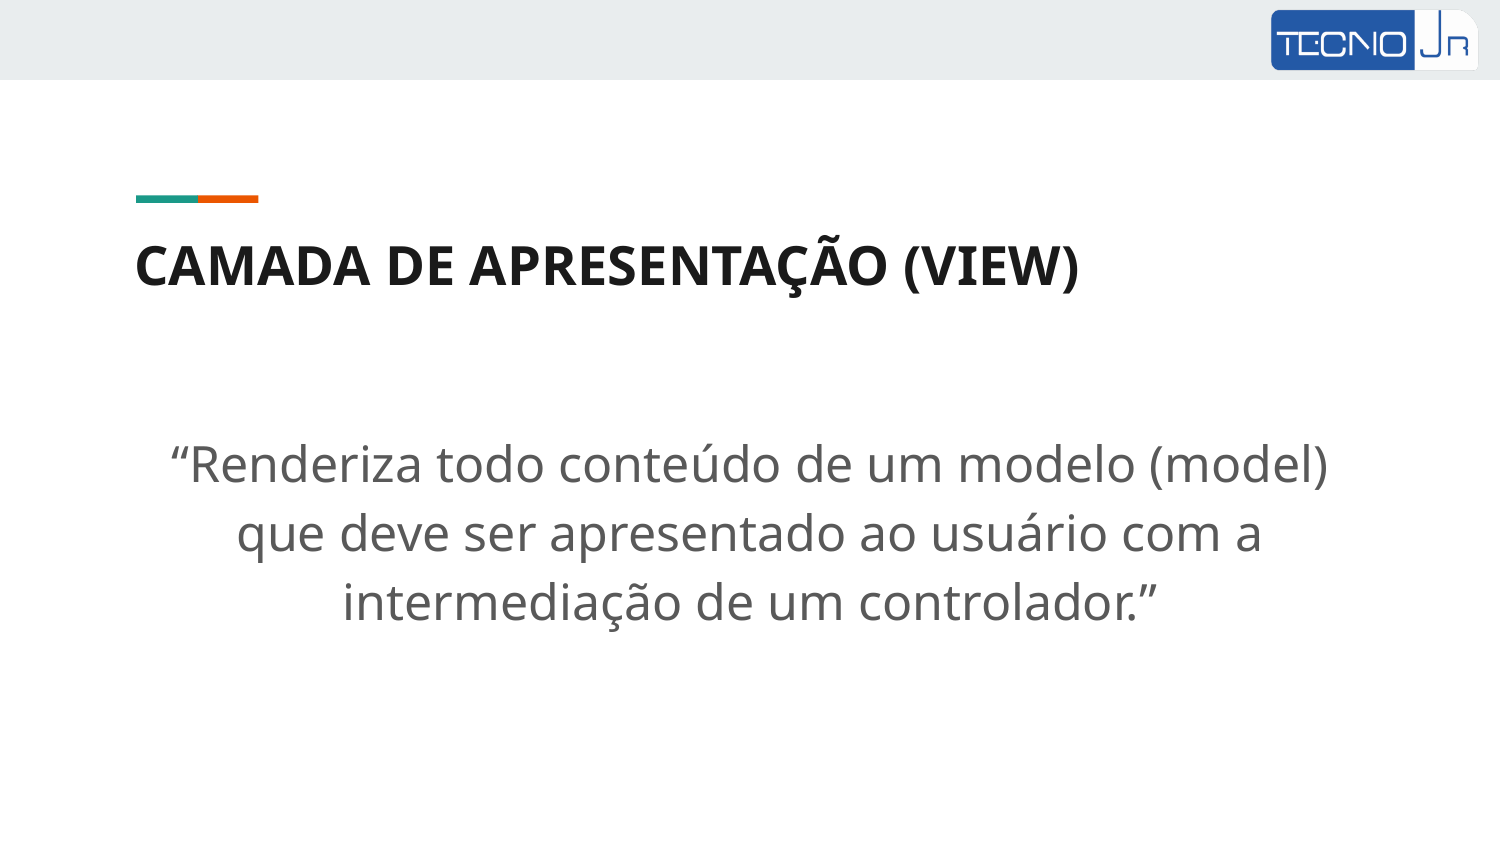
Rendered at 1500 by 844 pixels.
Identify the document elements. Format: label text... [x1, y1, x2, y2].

list “Renderiza todo conteúdo de um modelo (model) que deve ser apresentado ao usuário com a intermediação de um controlador.” [119, 341, 1381, 712]
picture [1227, 0, 1500, 125]
title CAMADA DE APRESENTAÇÃO (VIEW) [119, 216, 1381, 305]
